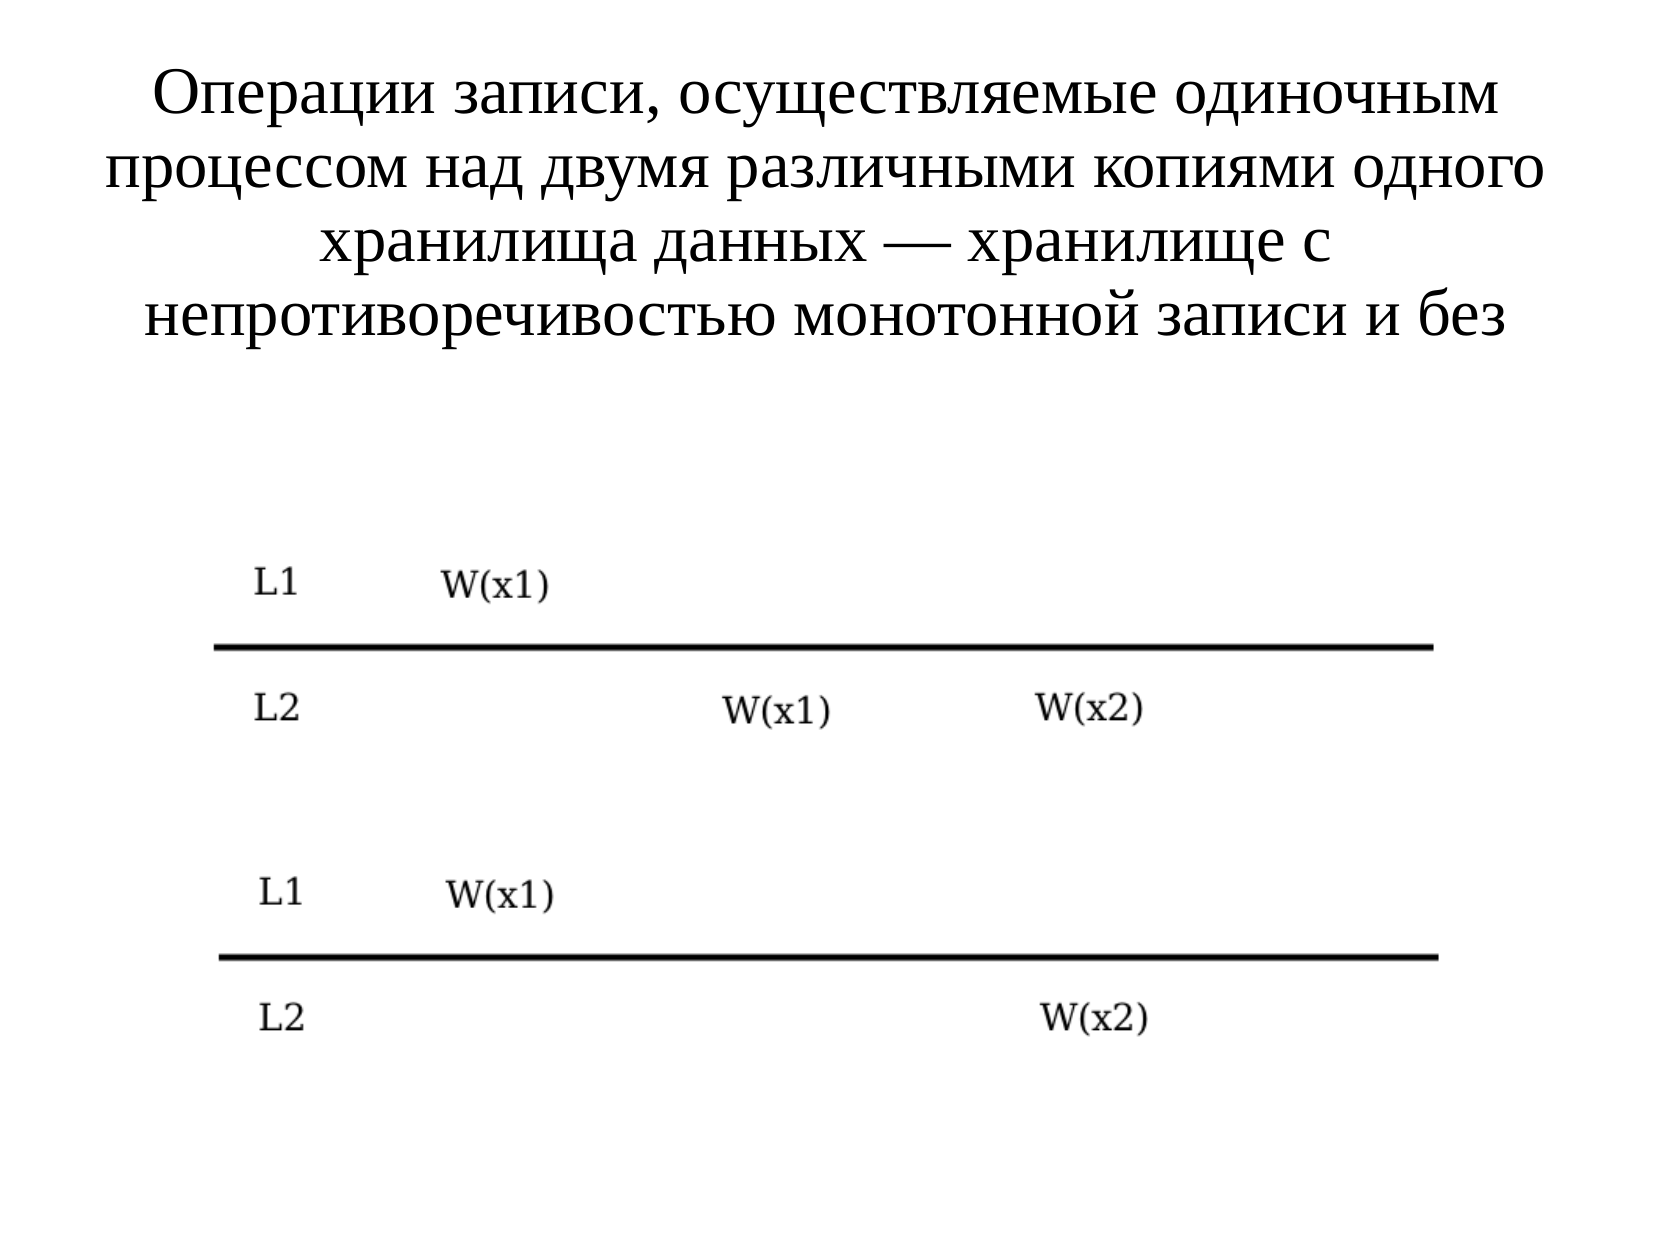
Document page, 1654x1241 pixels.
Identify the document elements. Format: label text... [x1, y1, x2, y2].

subtitle Операции записи, осуществляемые одиночным процессом над двумя различными копиями одного хранилища данных — хранилище с непротиворечивостью монотонной записи и без [82, 49, 1571, 355]
picture [216, 864, 1442, 1051]
picture [211, 554, 1437, 741]
